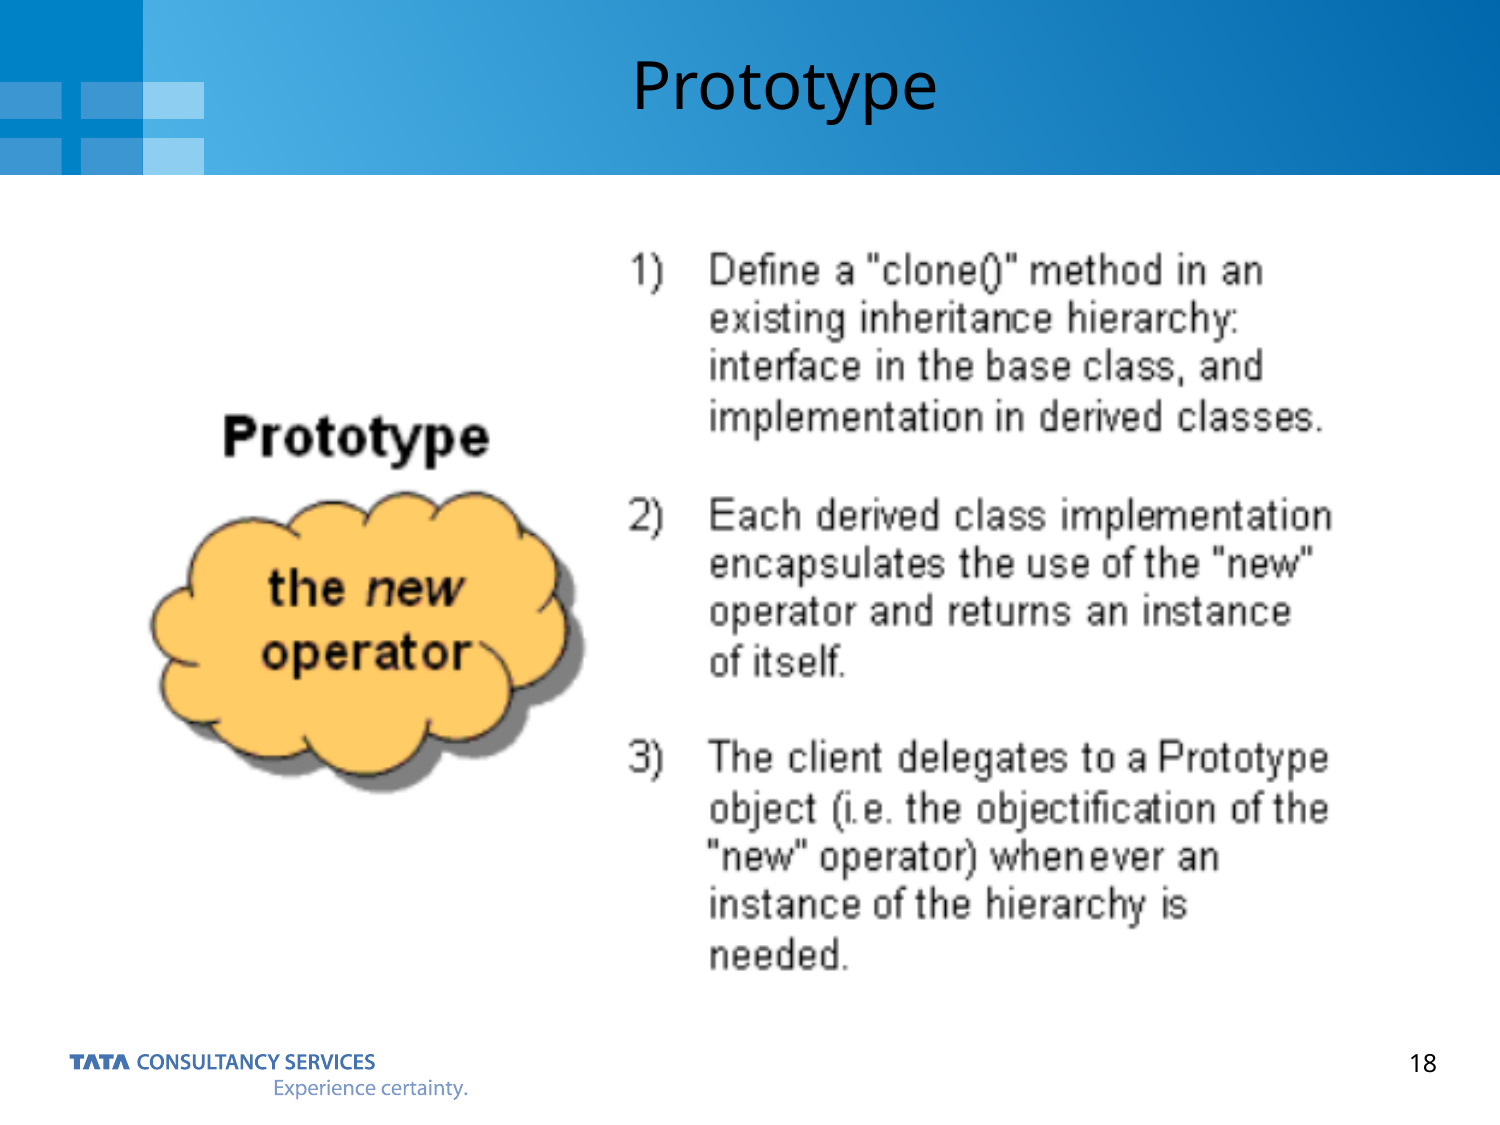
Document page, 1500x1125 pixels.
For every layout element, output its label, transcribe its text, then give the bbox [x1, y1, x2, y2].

picture [129, 224, 1359, 993]
text_box Prototype [224, 11, 1347, 154]
